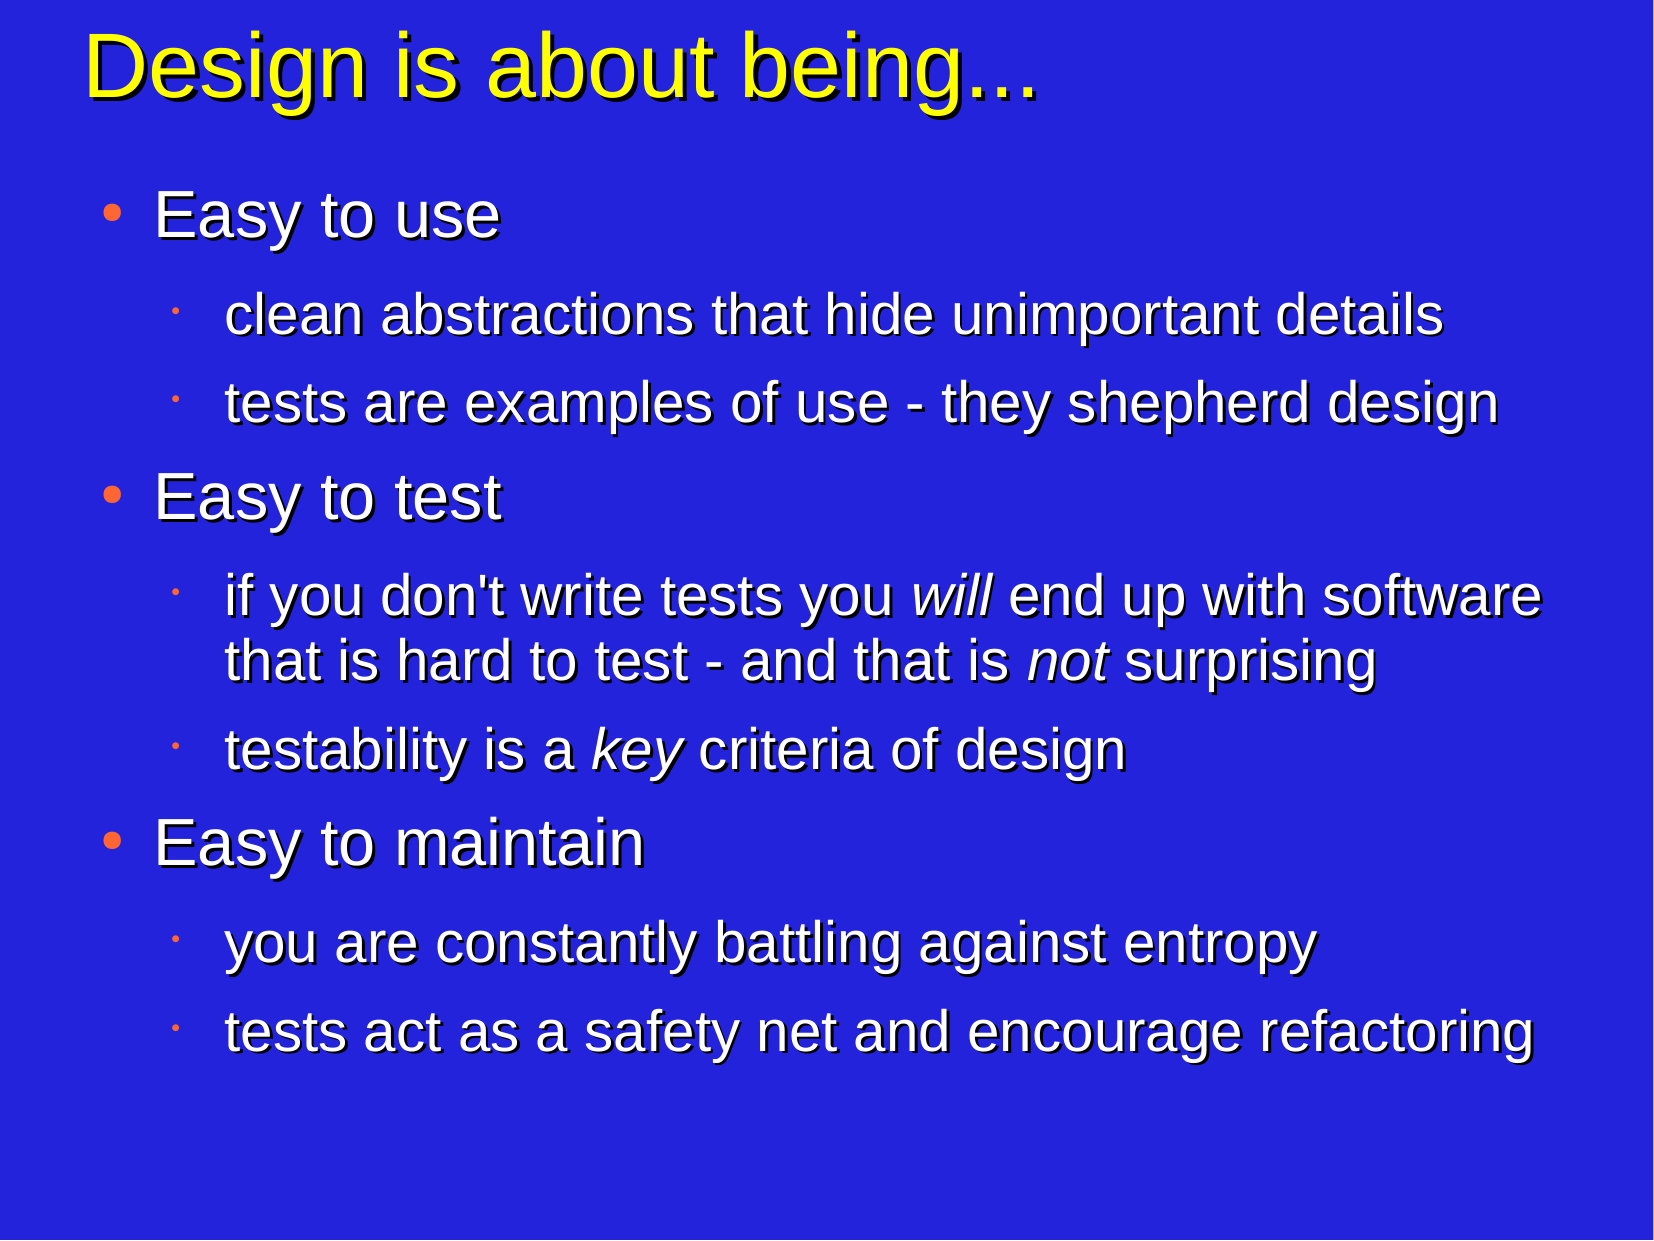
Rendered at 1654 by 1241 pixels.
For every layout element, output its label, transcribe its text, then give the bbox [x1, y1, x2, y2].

list Easy to use clean abstractions that hide unimportant details tests are examples of use - they shepherd design Easy to test if you don't write tests you will end up with software that is hard to test - and that is not surprising testability is a key criteria of design Easy to maintain you are constantly battling against entropy tests act as a safety net and encourage refactoring [82, 177, 1571, 1182]
title Design is about being... [82, 2, 1571, 130]
